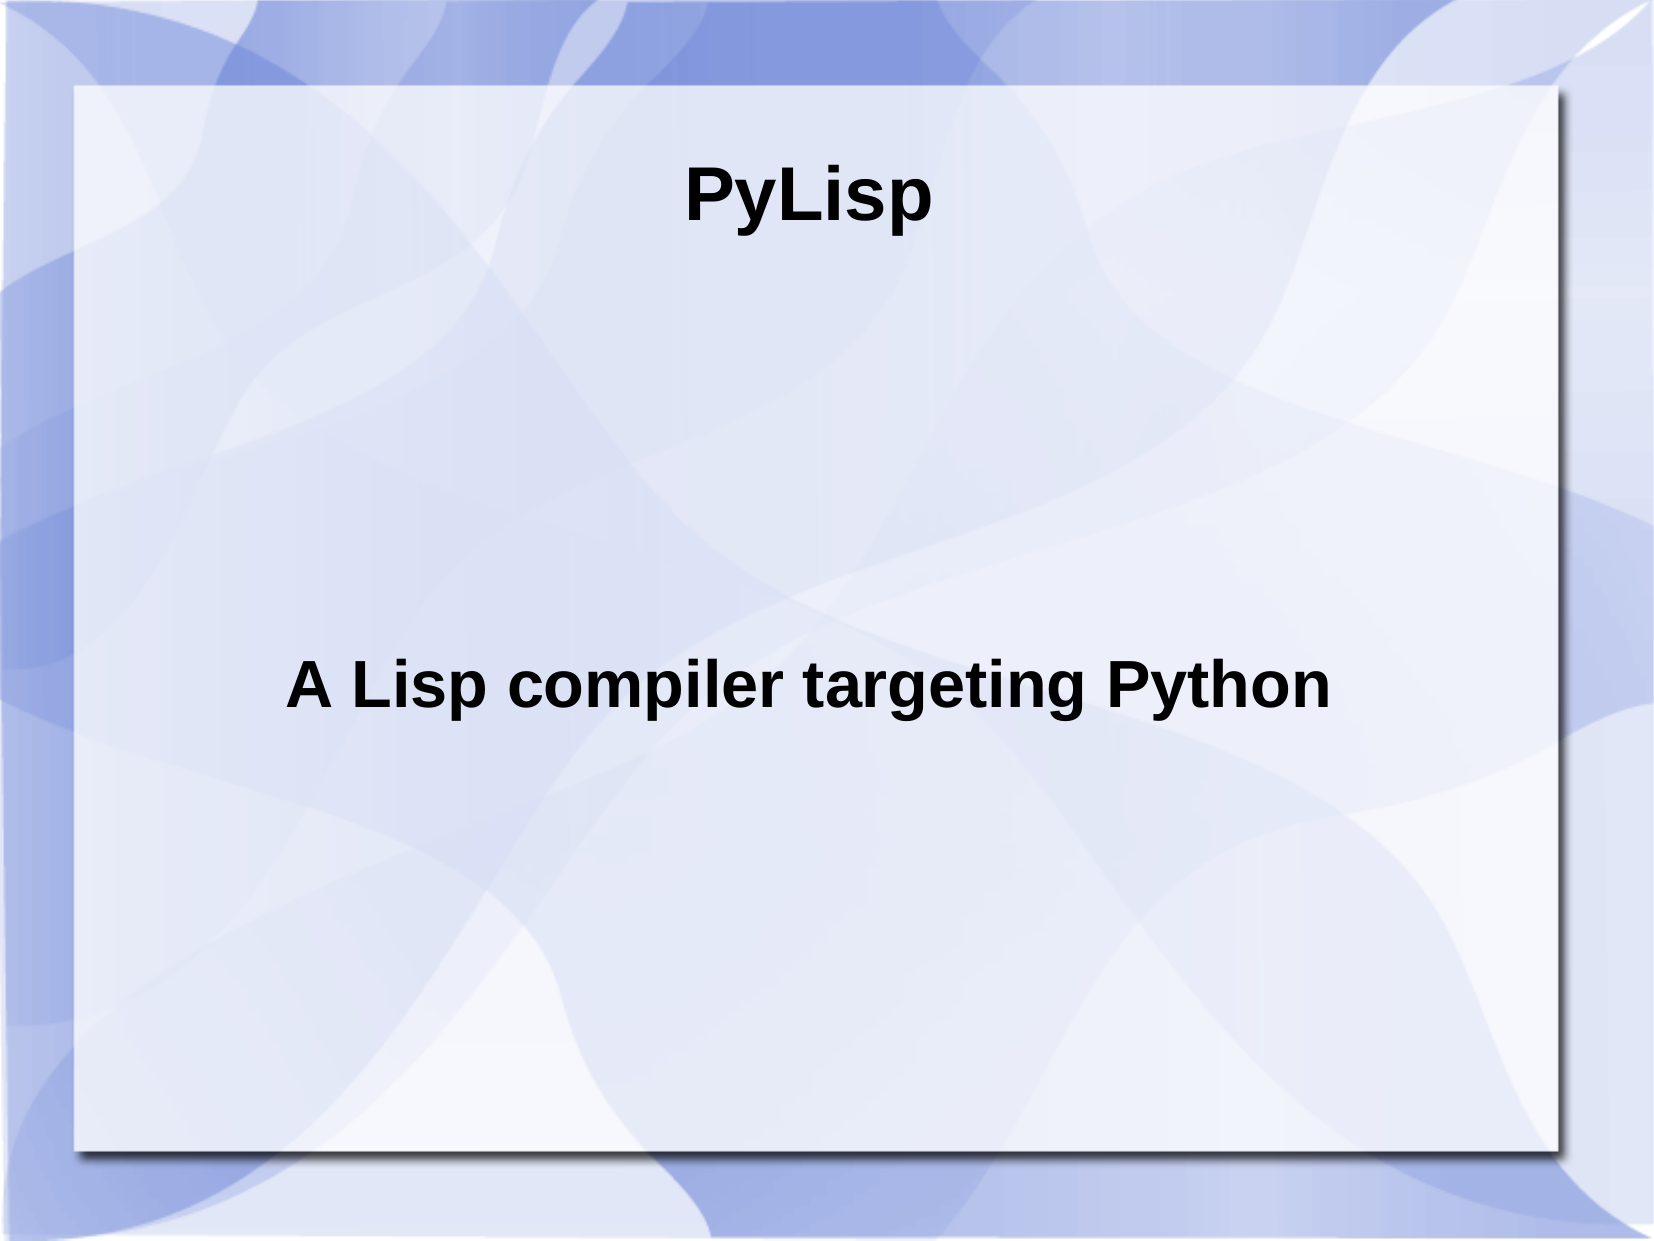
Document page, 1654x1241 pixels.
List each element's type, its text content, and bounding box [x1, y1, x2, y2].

title PyLisp [82, 90, 1536, 298]
picture [0, 0, 1654, 1241]
subtitle A Lisp compiler targeting Python [129, 324, 1489, 1045]
